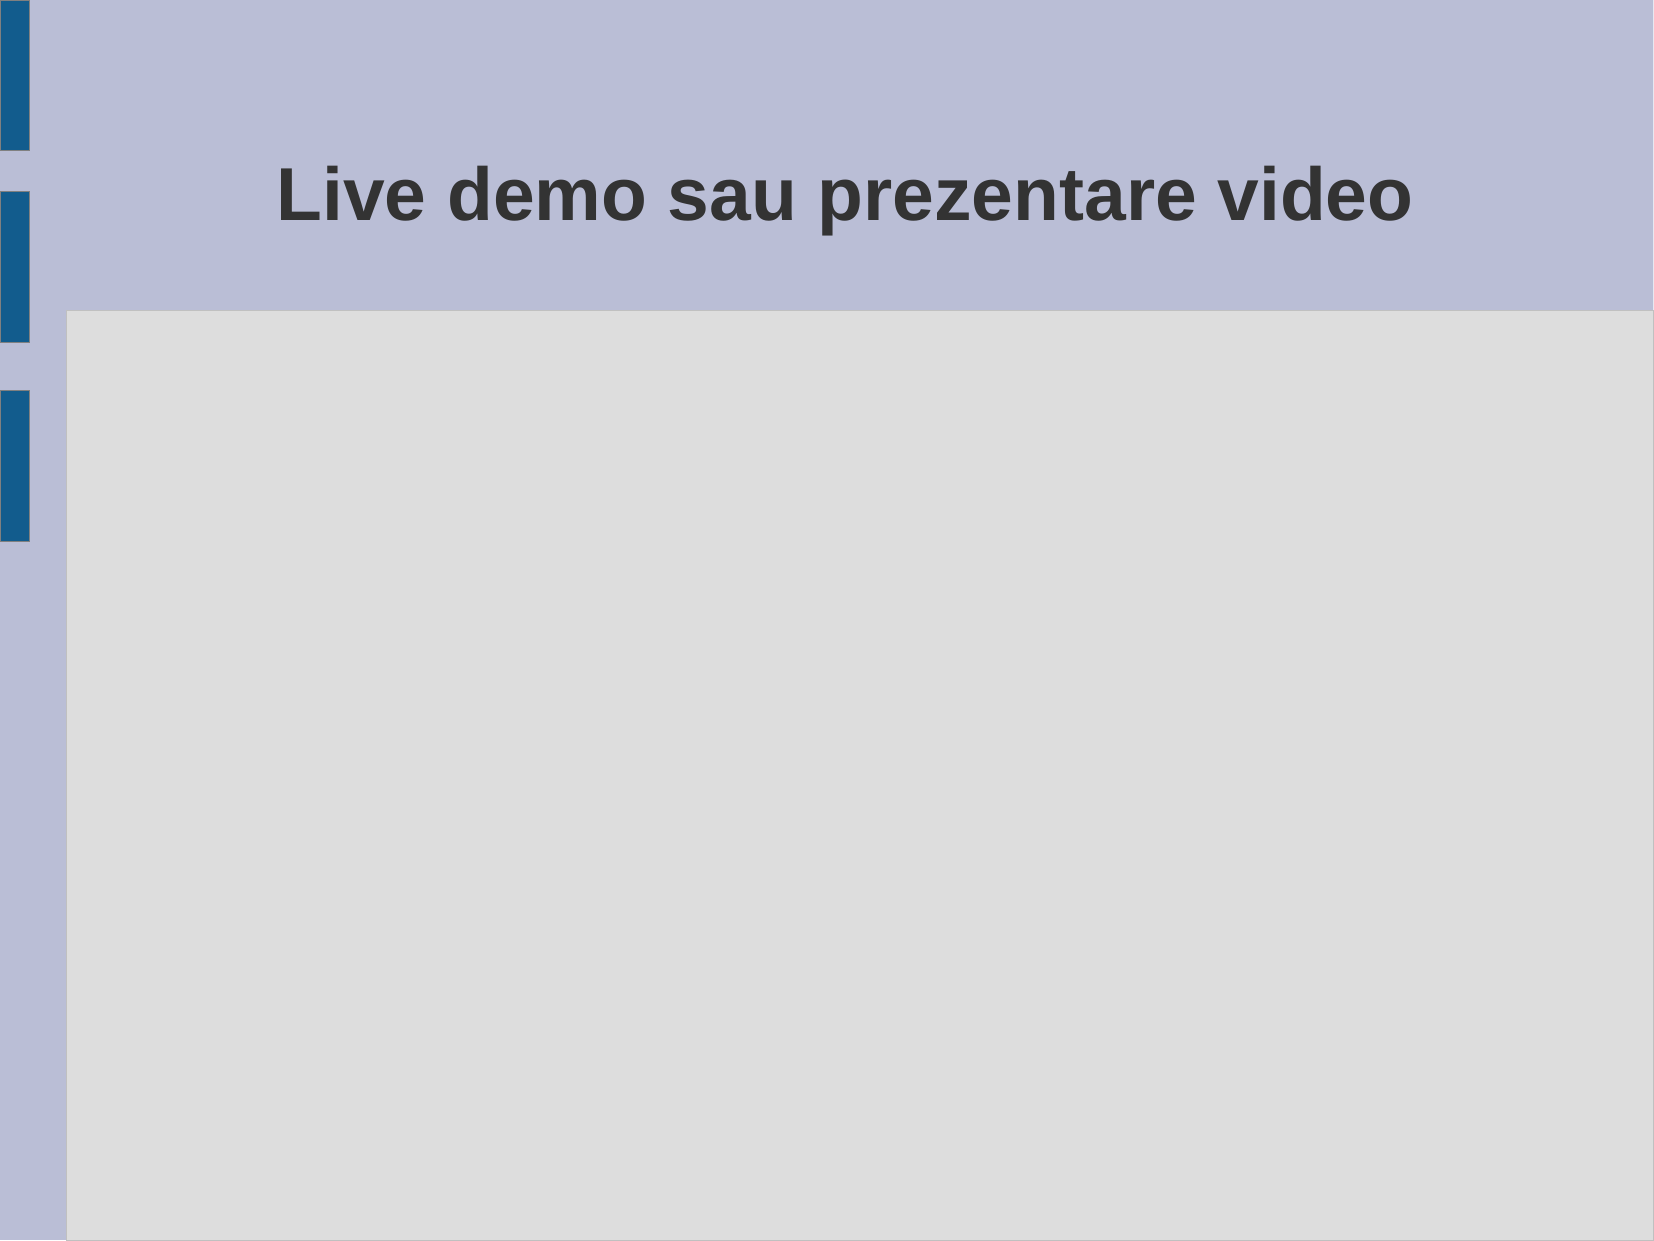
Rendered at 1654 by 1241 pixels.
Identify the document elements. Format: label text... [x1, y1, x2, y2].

title Live demo sau prezentare video [121, 91, 1534, 299]
